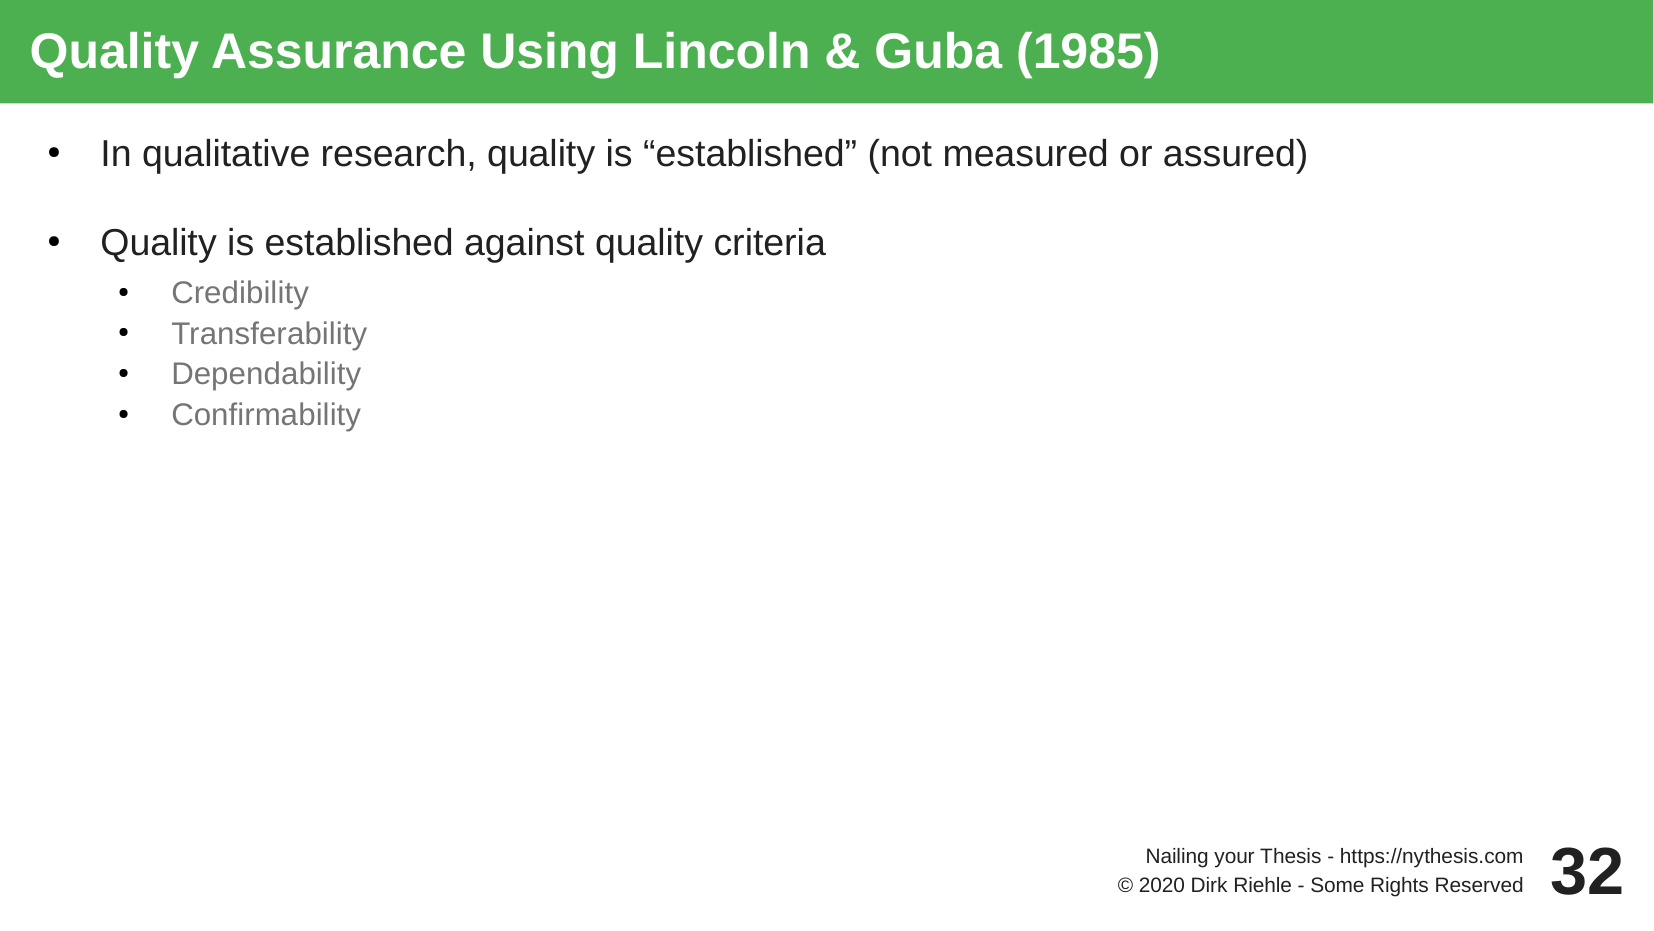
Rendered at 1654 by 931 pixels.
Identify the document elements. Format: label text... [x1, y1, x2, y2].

list In qualitative research, quality is “established” (not measured or assured) Quality is established against quality criteria Credibility Transferability Dependability Confirmability [29, 132, 1625, 813]
title Quality Assurance Using Lincoln & Guba (1985) [0, 0, 1654, 104]
